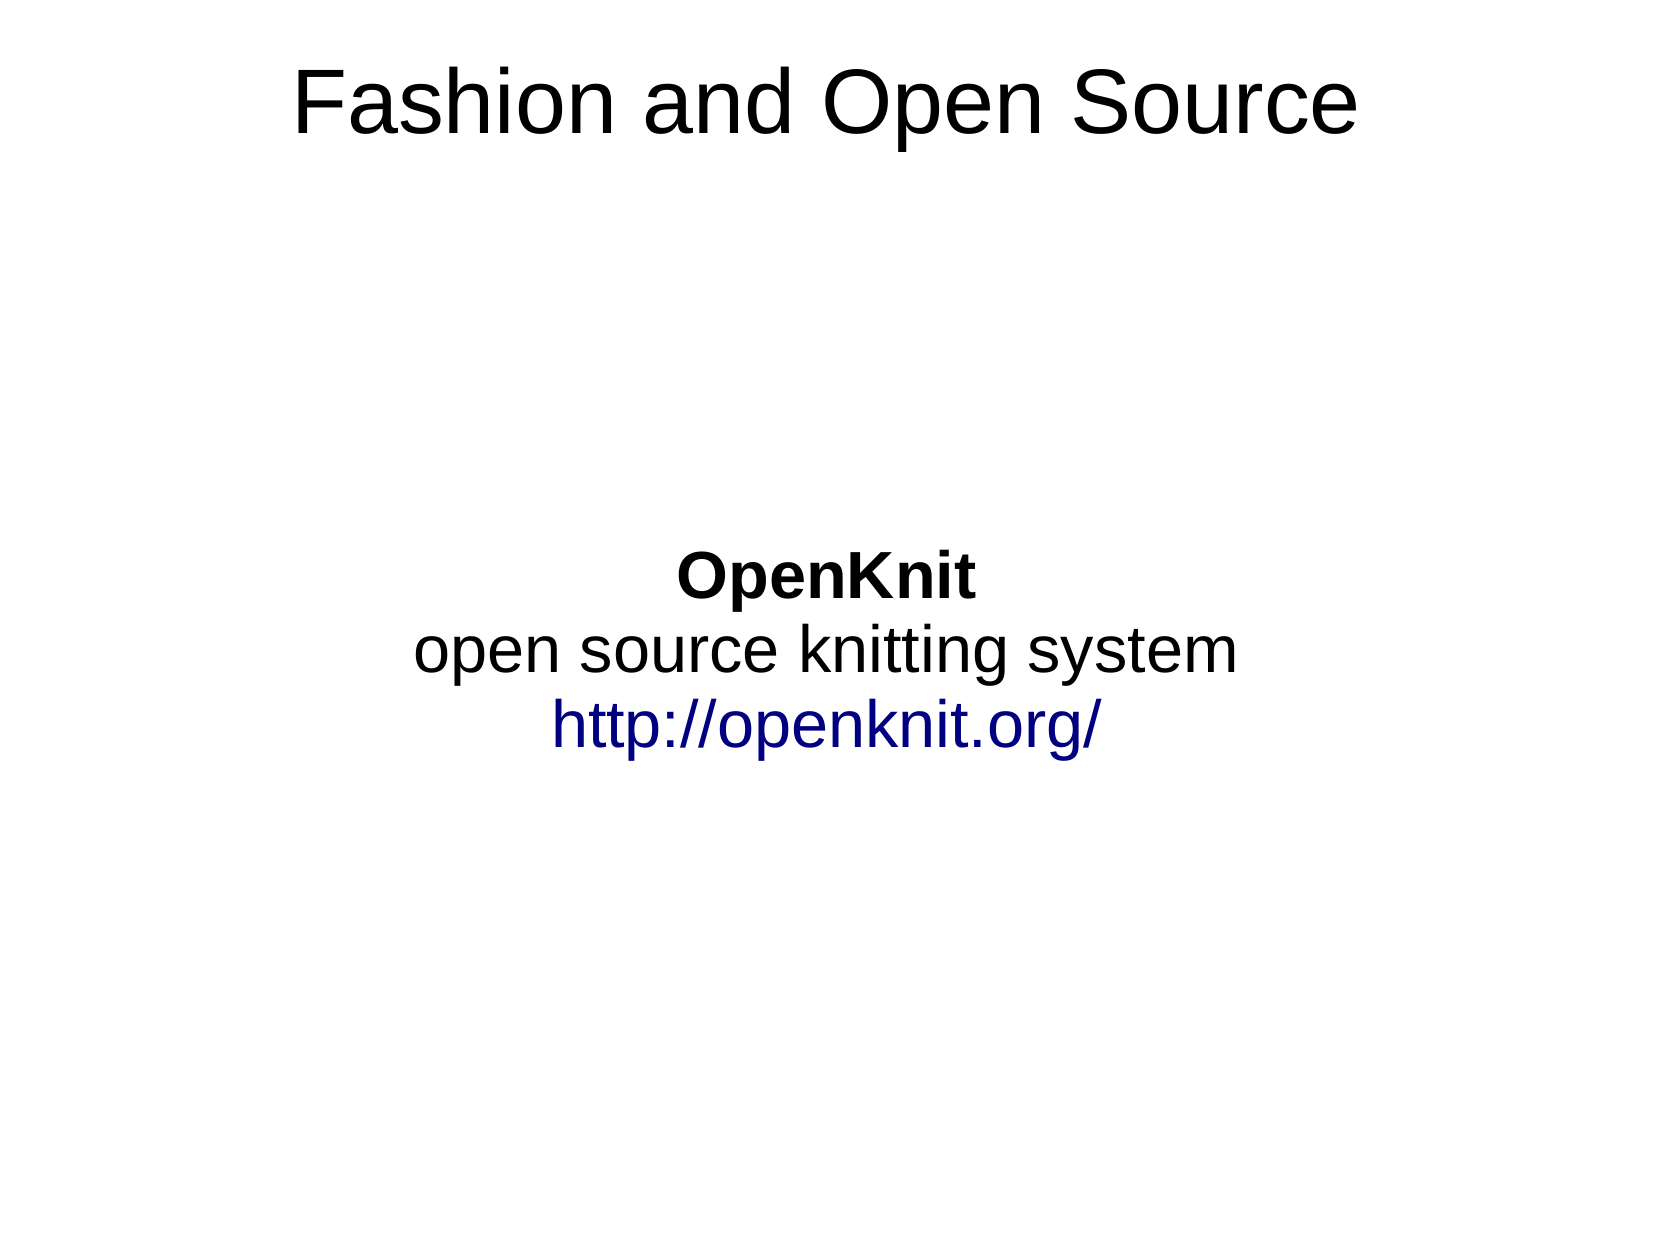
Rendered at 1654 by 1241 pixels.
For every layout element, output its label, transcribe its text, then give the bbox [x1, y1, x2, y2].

title Fashion and Open Source [82, 49, 1571, 257]
subtitle OpenKnit open source knitting system http://openknit.org/ [82, 290, 1571, 1010]
